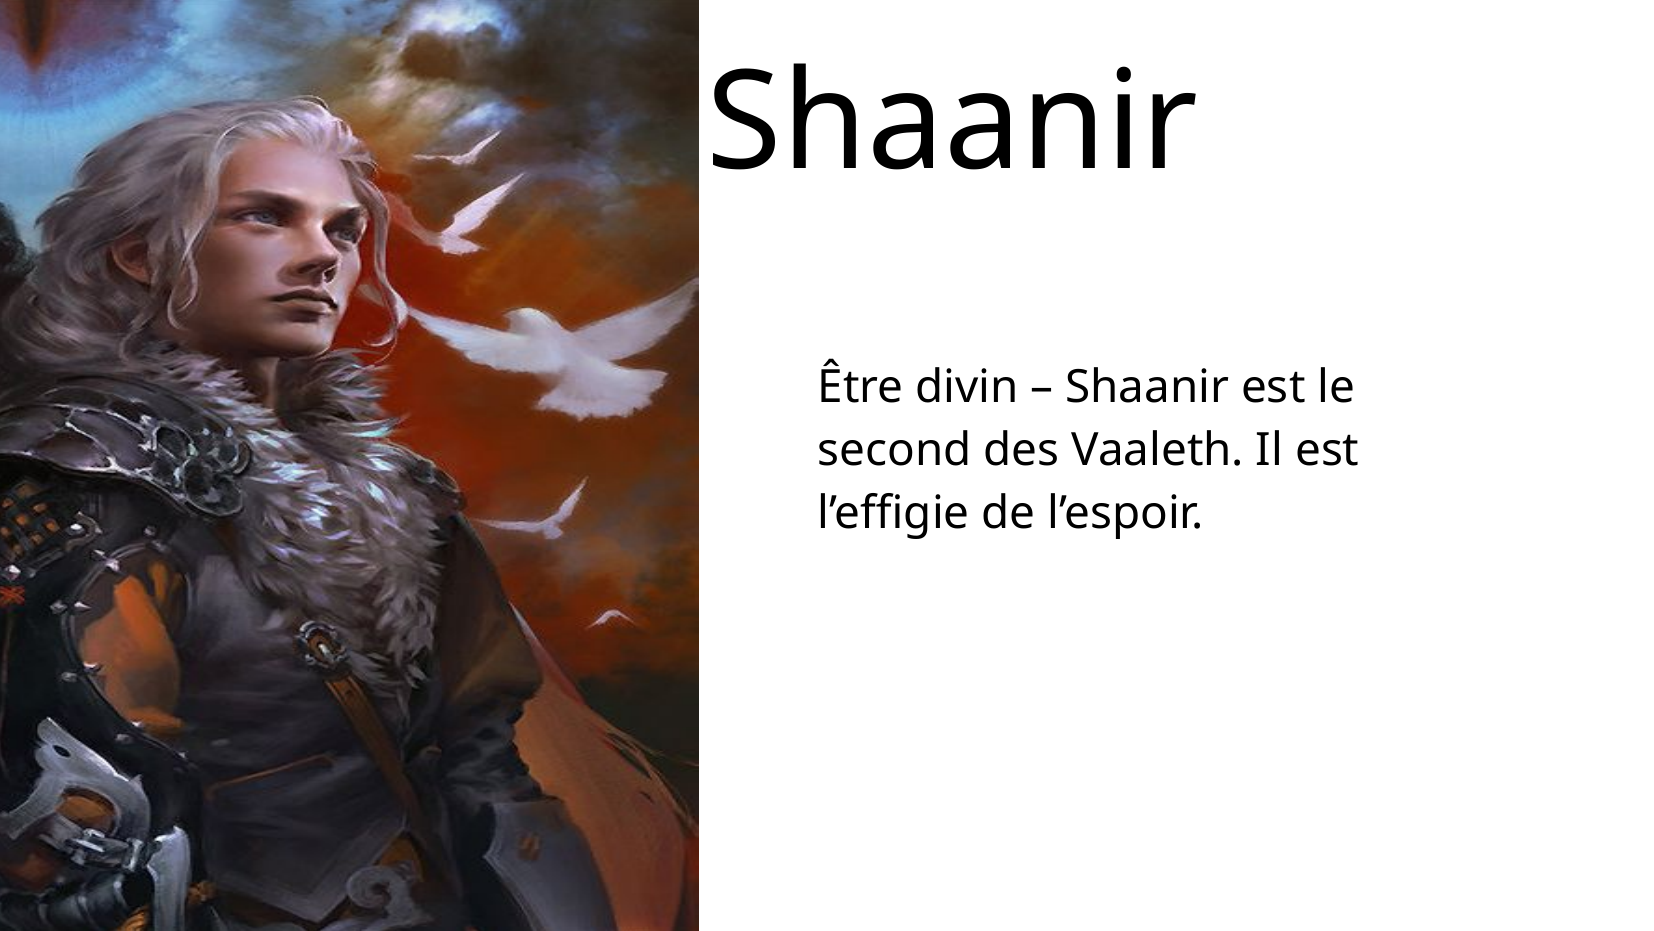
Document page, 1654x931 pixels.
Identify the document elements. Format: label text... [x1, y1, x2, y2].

text_box Être divin – Shaanir est le second des Vaaleth. Il est l’effigie de l’espoir. [803, 346, 1515, 648]
picture [0, 0, 699, 931]
title Shaanir [699, 14, 1571, 216]
